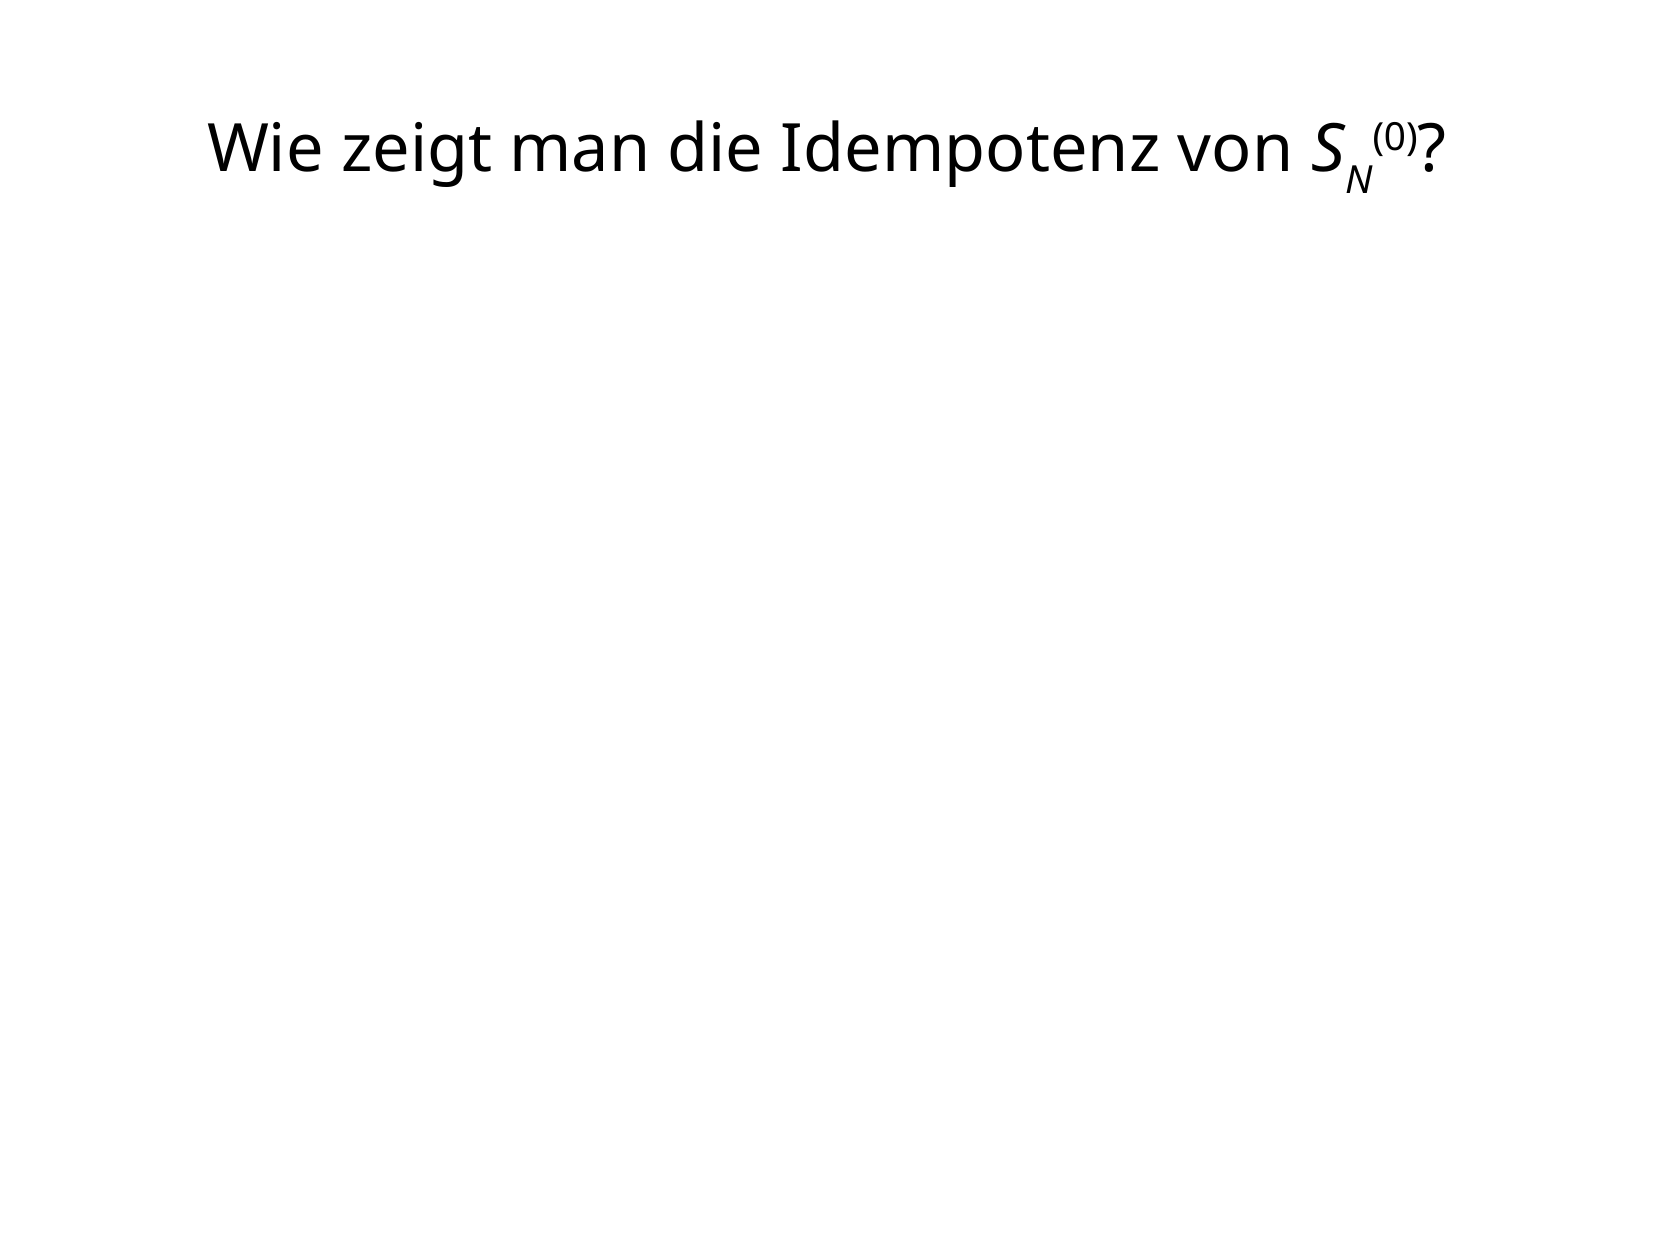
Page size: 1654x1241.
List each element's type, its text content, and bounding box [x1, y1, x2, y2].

title Wie zeigt man die Idempotenz von SN(0)? [82, 49, 1571, 257]
